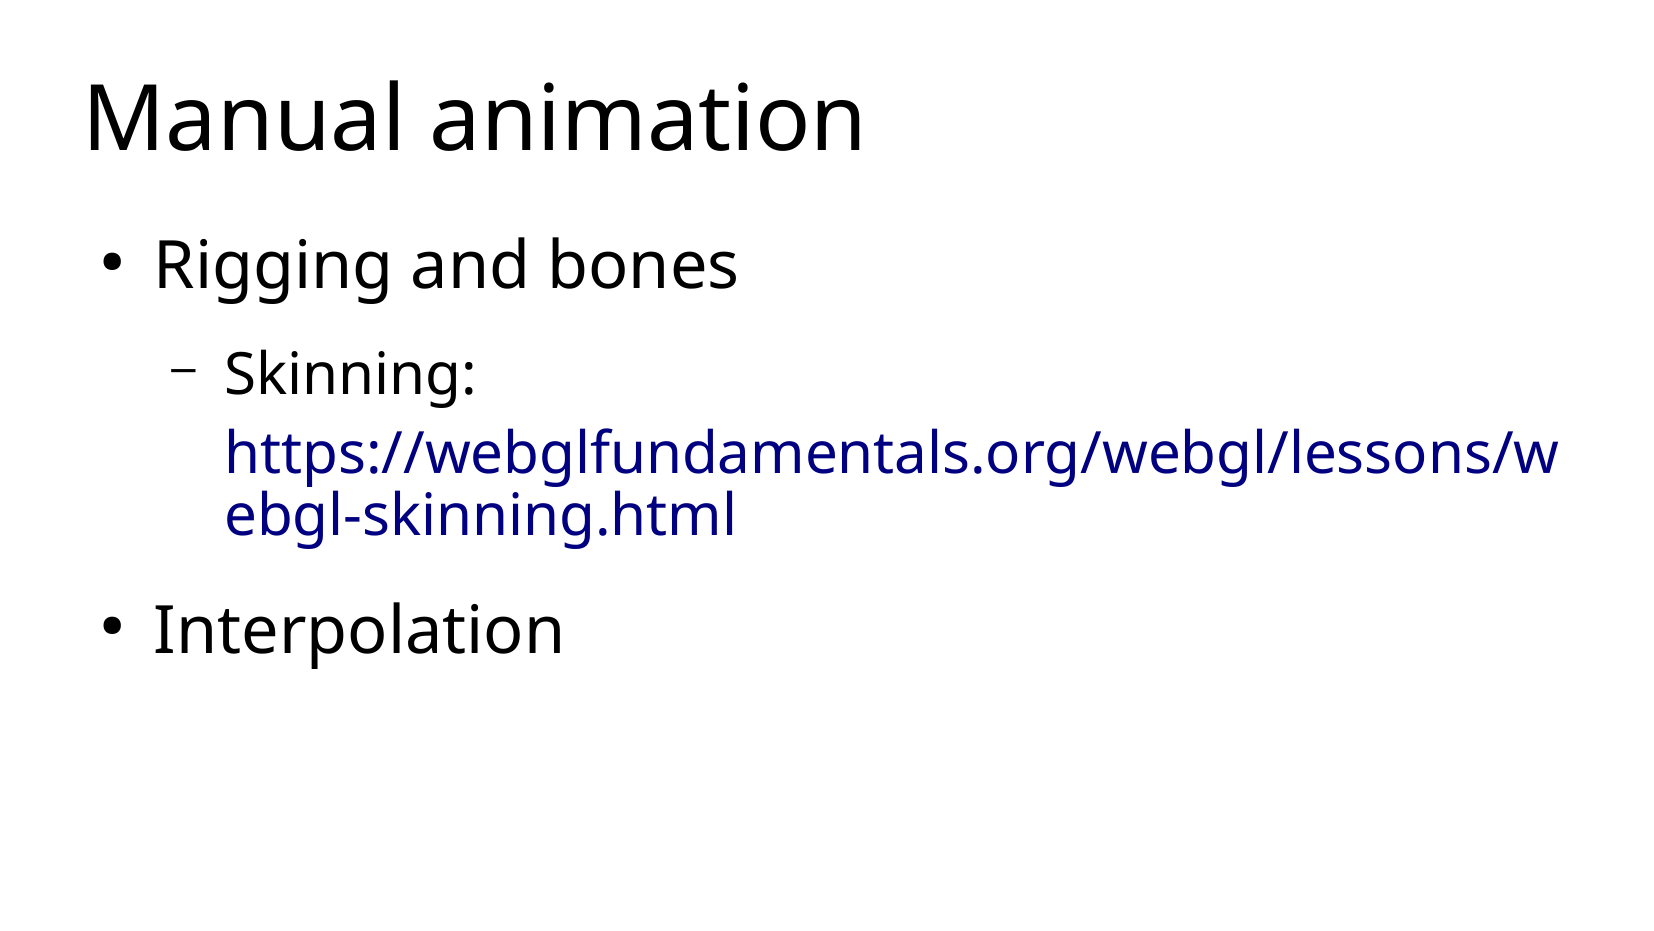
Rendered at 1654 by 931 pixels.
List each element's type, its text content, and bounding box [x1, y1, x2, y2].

list Rigging and bones Skinning: https://webglfundamentals.org/webgl/lessons/webgl-skinning.html Interpolation [82, 217, 1571, 758]
title Manual animation [82, 37, 1571, 193]
